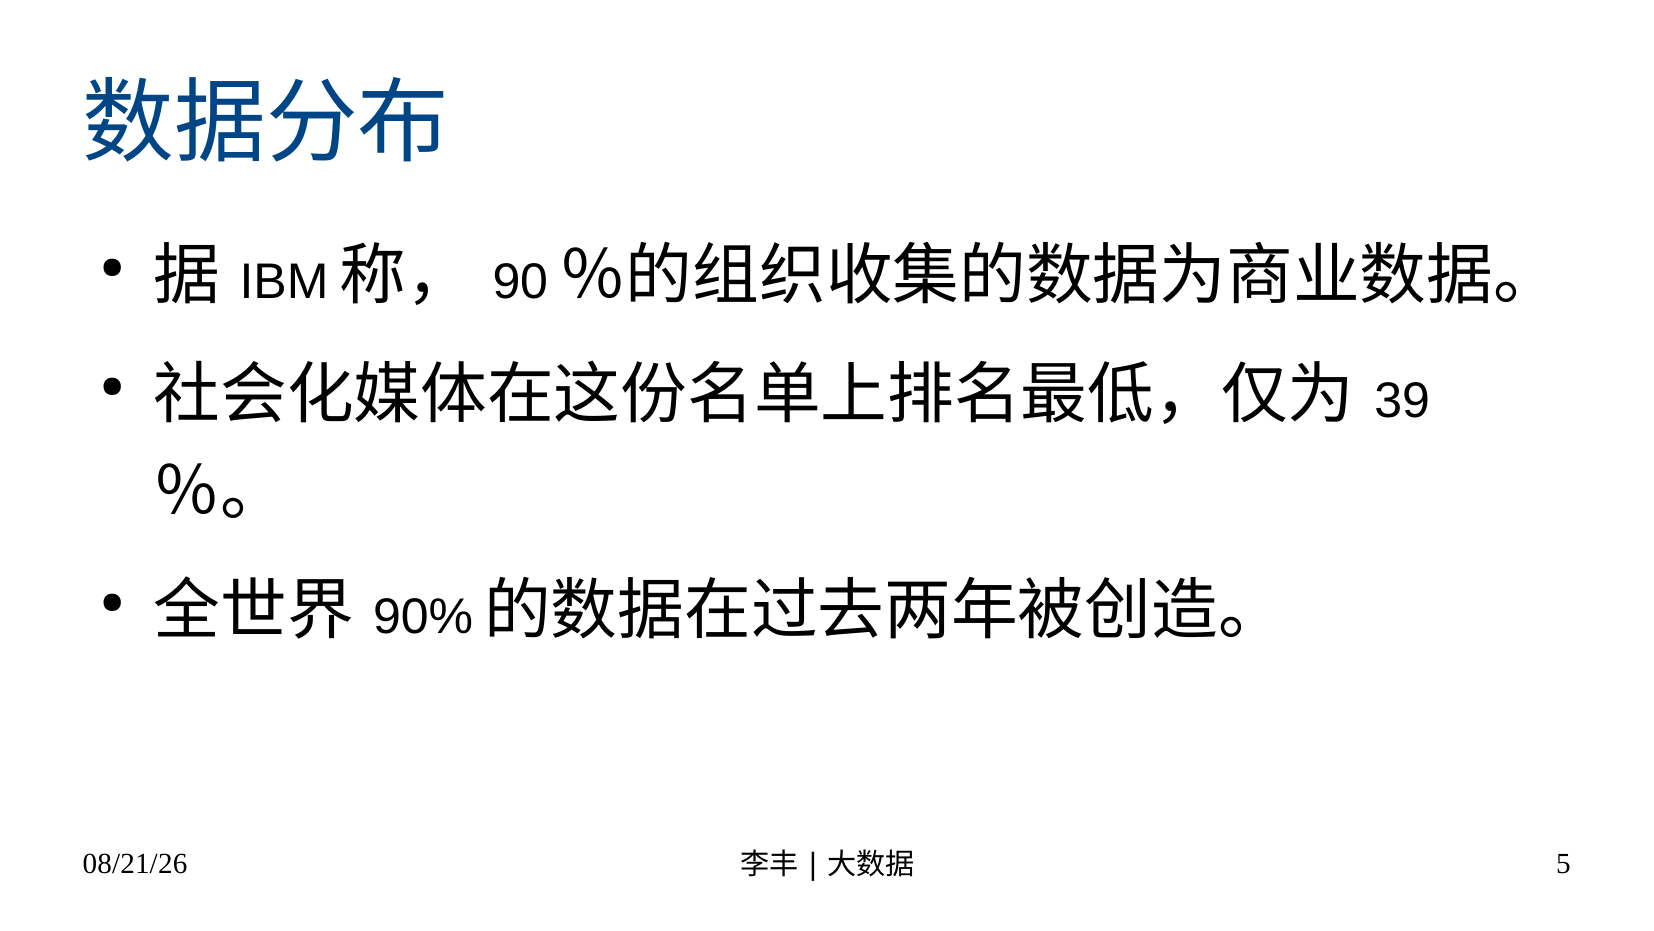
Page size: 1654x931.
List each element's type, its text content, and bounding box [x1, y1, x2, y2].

list 据IBM称，90％的组织收集的数据为商业数据。 社会化媒体在这份名单上排名最低，仅为39％。 全世界90%的数据在过去两年被创造。 [82, 221, 1571, 761]
title 数据分布 [82, 37, 1571, 193]
